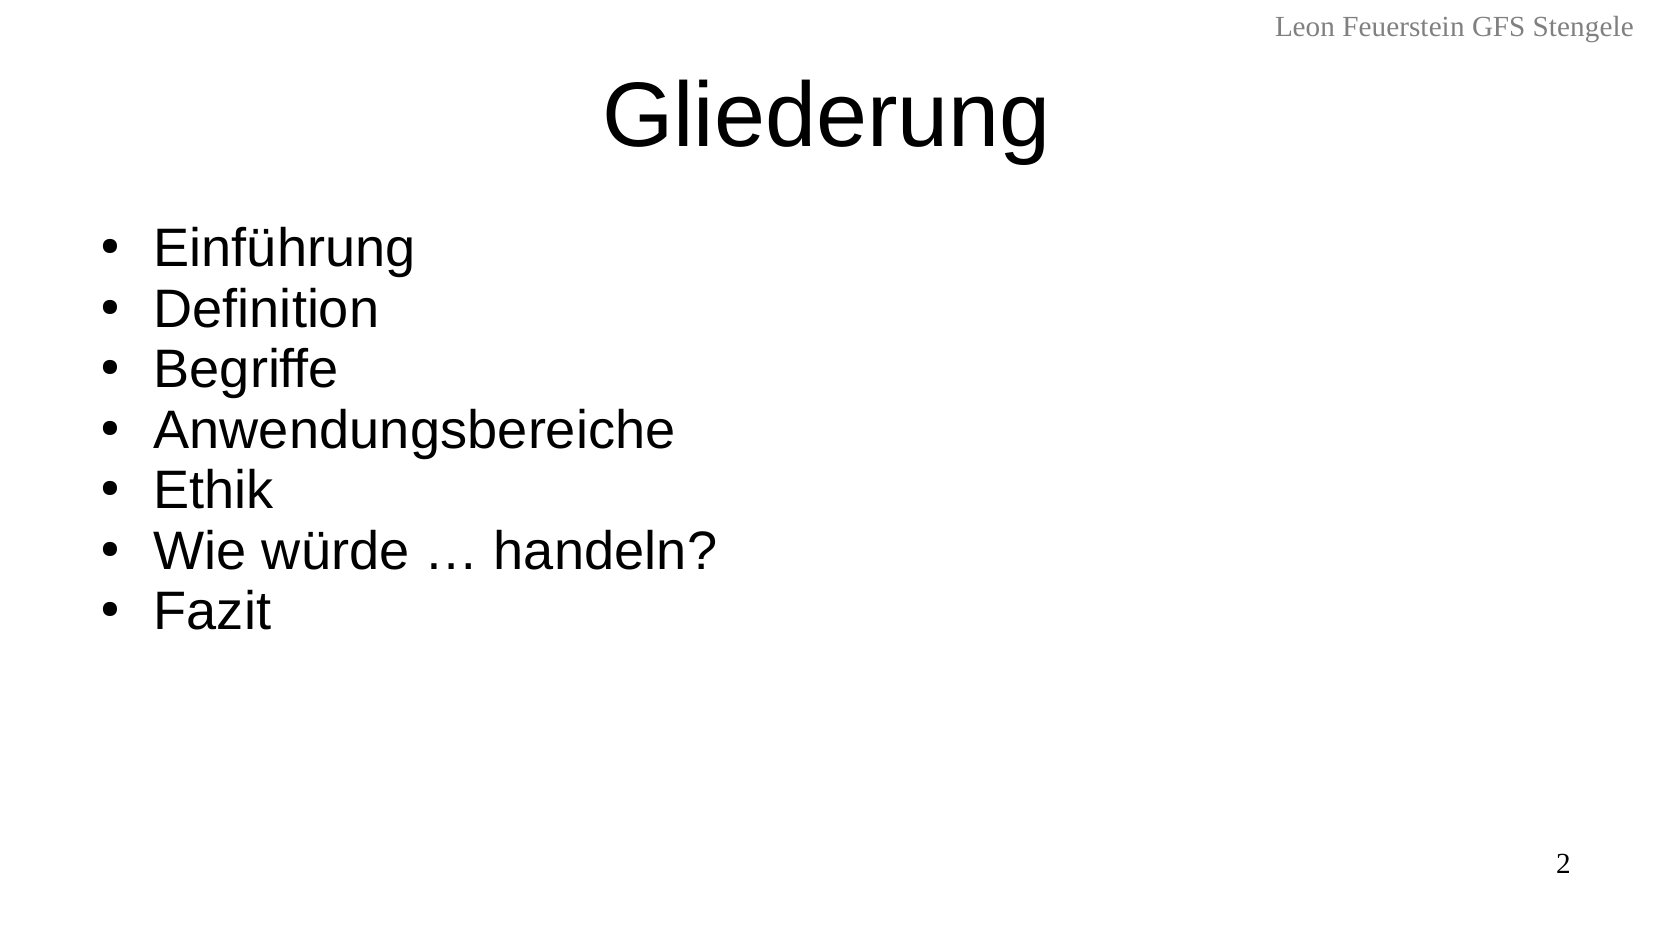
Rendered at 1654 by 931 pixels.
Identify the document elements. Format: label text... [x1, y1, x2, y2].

title Gliederung [82, 37, 1571, 193]
list Einführung Definition Begriffe Anwendungsbereiche Ethik Wie würde … handeln? Fazit [82, 217, 1571, 758]
